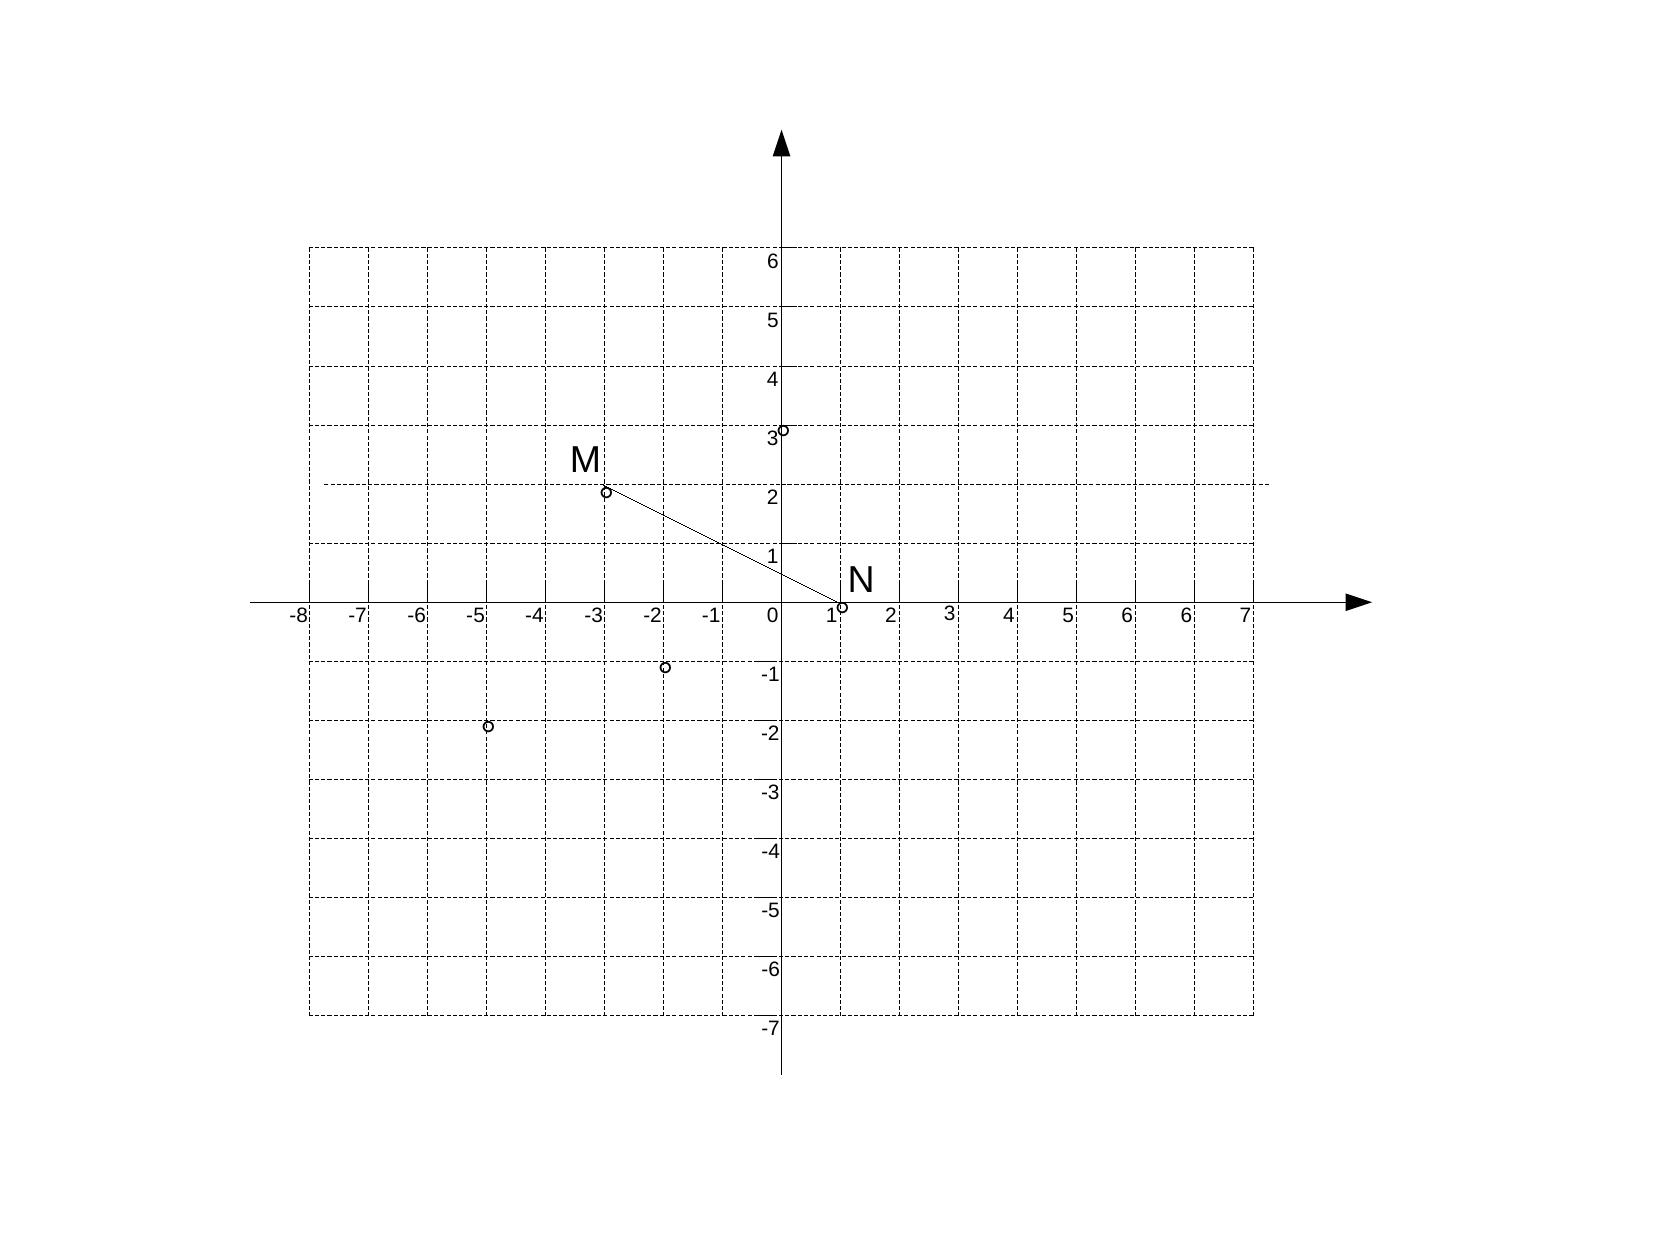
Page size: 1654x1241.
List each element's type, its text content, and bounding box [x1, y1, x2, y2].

text_box 2 [870, 596, 912, 635]
text_box 5 [1047, 596, 1089, 635]
text_box 1 [752, 537, 794, 576]
text_box 5 [752, 301, 794, 339]
text_box 0 [752, 596, 794, 635]
text_box N [832, 551, 890, 609]
text_box 1 [811, 596, 853, 635]
text_box 2 [752, 478, 794, 517]
text_box -3 [569, 596, 618, 635]
text_box 。 [761, 383, 813, 441]
text_box -4 [746, 832, 795, 871]
text_box -2 [746, 714, 795, 753]
text_box 3 [752, 419, 794, 457]
text_box 6 [1165, 596, 1207, 635]
text_box -5 [451, 596, 500, 635]
text_box 。 [584, 445, 636, 503]
text_box -3 [746, 773, 795, 812]
text_box -4 [510, 596, 559, 635]
text_box 。 [466, 679, 518, 737]
text_box 。 [820, 561, 872, 618]
text_box 6 [1106, 596, 1148, 635]
text_box -2 [628, 596, 677, 635]
text_box -6 [392, 596, 441, 635]
text_box 。 [643, 620, 695, 678]
text_box -1 [746, 655, 795, 694]
text_box -5 [746, 891, 795, 930]
text_box -6 [746, 950, 795, 989]
text_box -1 [687, 596, 736, 635]
text_box -8 [274, 596, 323, 635]
text_box 4 [988, 596, 1030, 635]
text_box 3 [929, 593, 971, 632]
text_box M [555, 431, 617, 488]
text_box 6 [752, 242, 794, 280]
text_box 7 [1224, 596, 1267, 635]
text_box -7 [746, 1009, 795, 1048]
text_box 4 [752, 360, 794, 398]
text_box -7 [333, 596, 382, 635]
